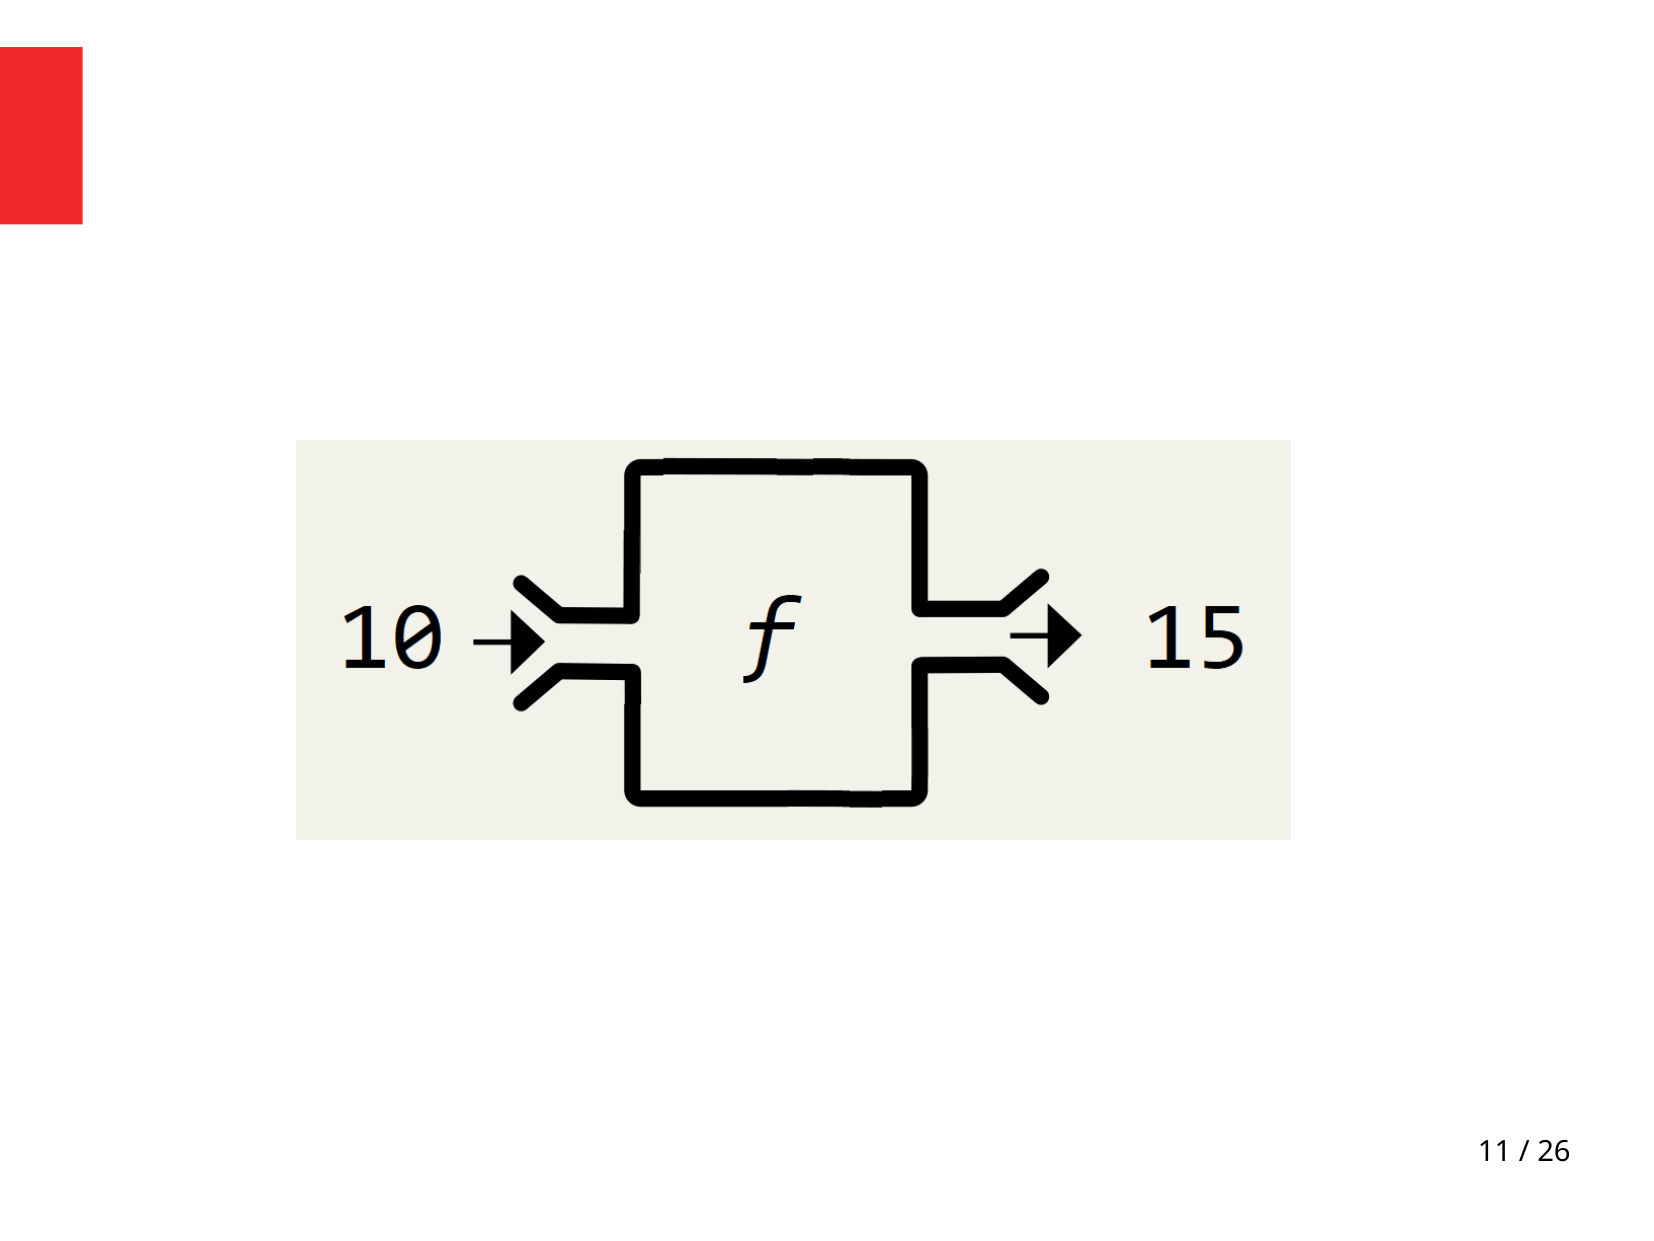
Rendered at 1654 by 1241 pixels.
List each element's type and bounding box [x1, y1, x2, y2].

picture [296, 440, 1291, 841]
